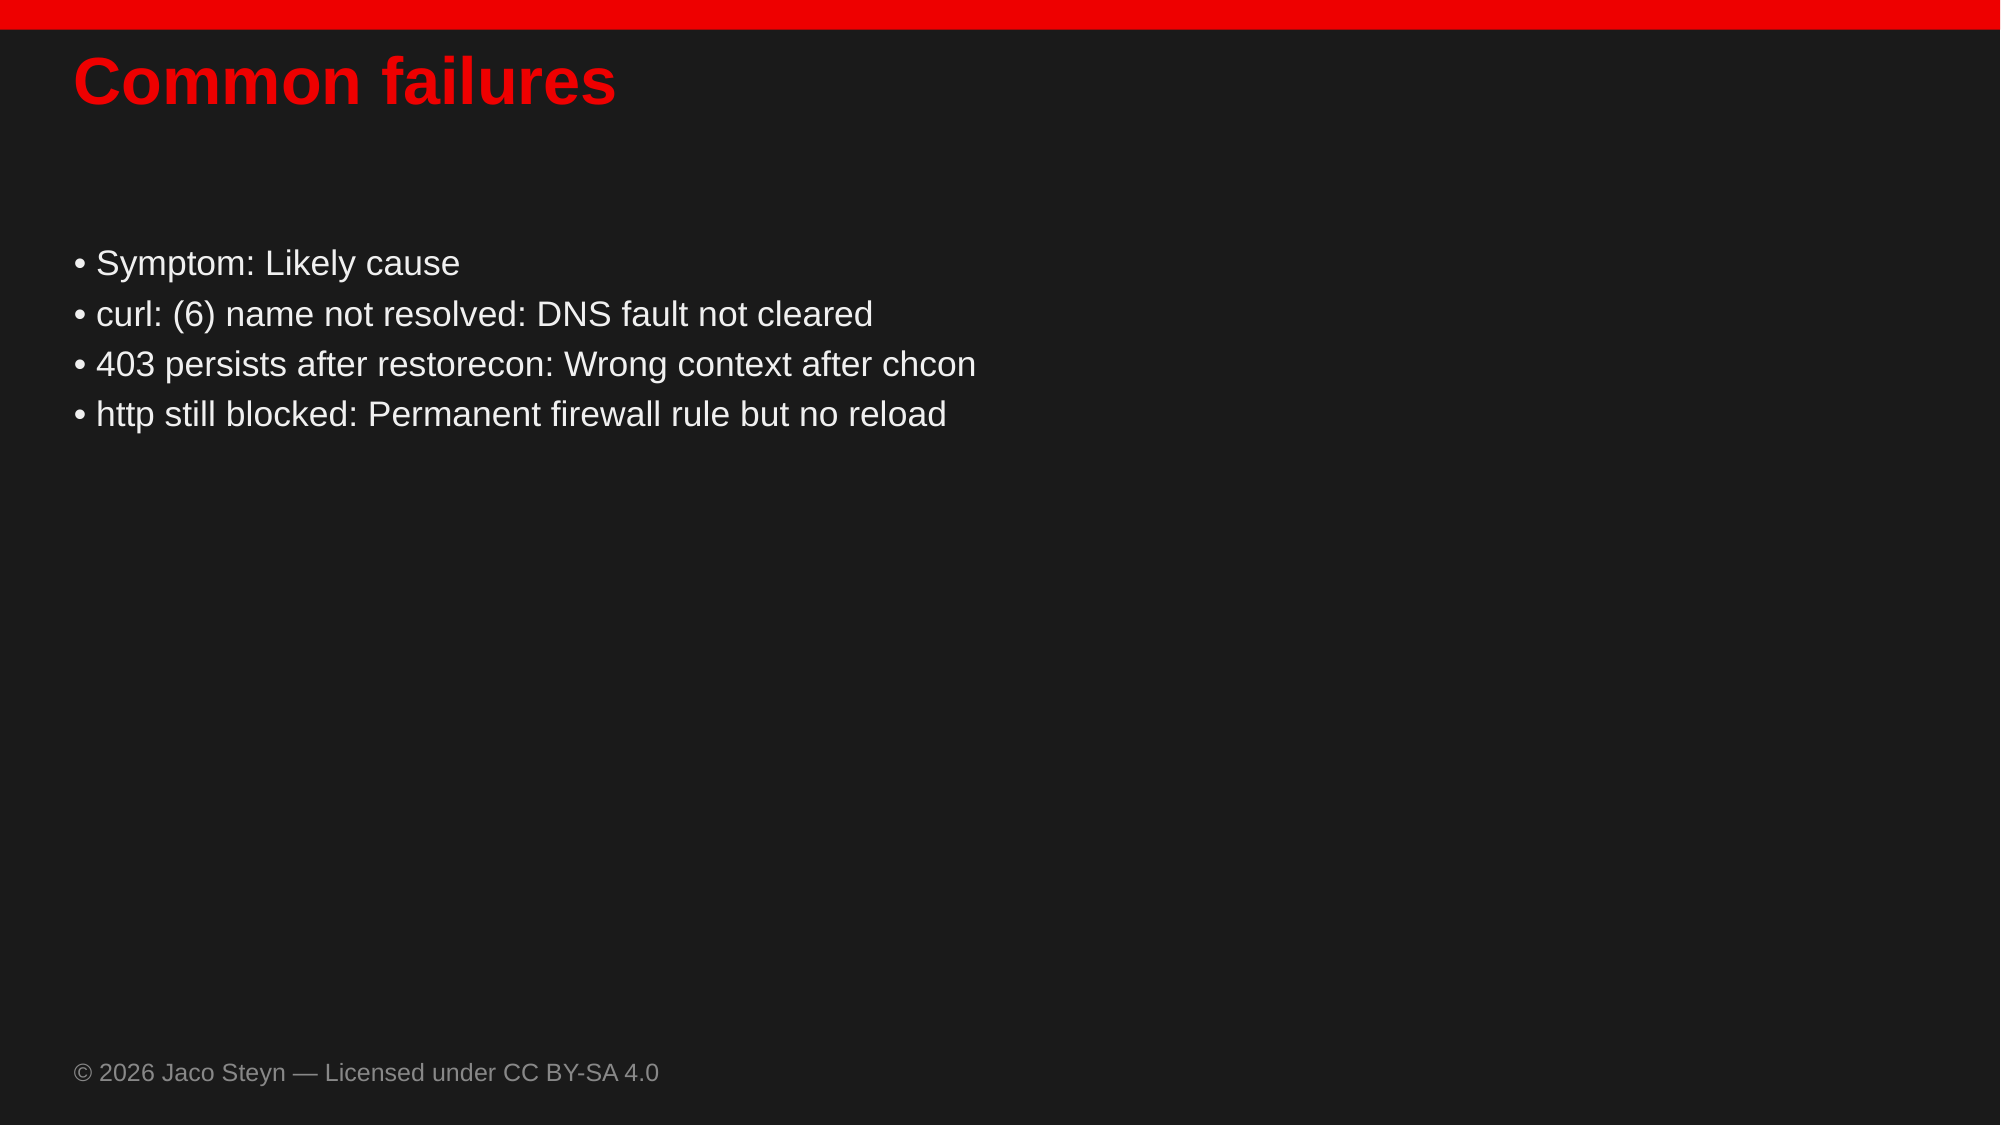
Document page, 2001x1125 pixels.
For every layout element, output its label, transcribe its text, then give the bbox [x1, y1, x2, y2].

text_box • Symptom: Likely cause • curl: (6) name not resolved: DNS fault not cleared • 403 persists after restorecon: Wrong context after chcon • http still blocked: Permanent firewall rule but no reload [59, 236, 1942, 1037]
text_box © 2026 Jaco Steyn — Licensed under CC BY-SA 4.0 [59, 1051, 1942, 1093]
text_box [0, 0, 2001, 30]
text_box Common failures [59, 36, 1942, 208]
